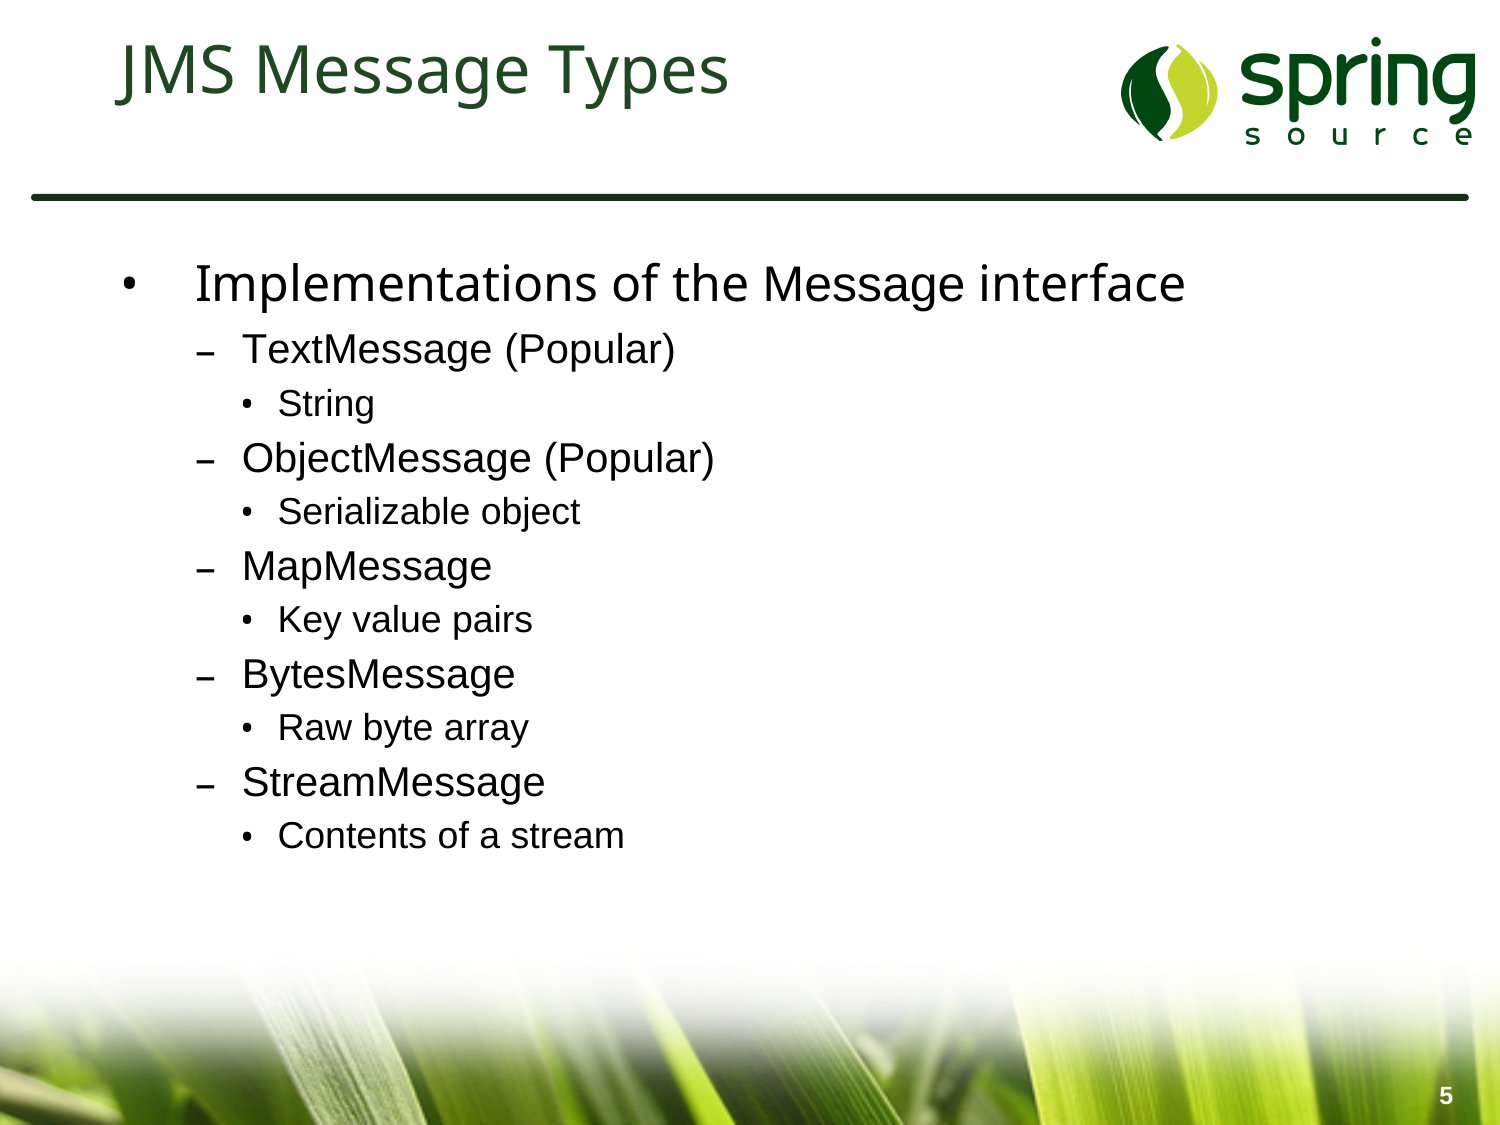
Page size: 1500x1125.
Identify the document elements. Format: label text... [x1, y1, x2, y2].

picture [1138, 37, 1475, 145]
picture [0, 944, 1500, 1125]
list Implementations of the Message interface TextMessage (Popular) String ObjectMessage (Popular) Serializable object MapMessage Key value pairs BytesMessage Raw byte array StreamMessage Contents of a stream [105, 239, 1396, 903]
title JMS Message Types [105, 15, 1138, 178]
